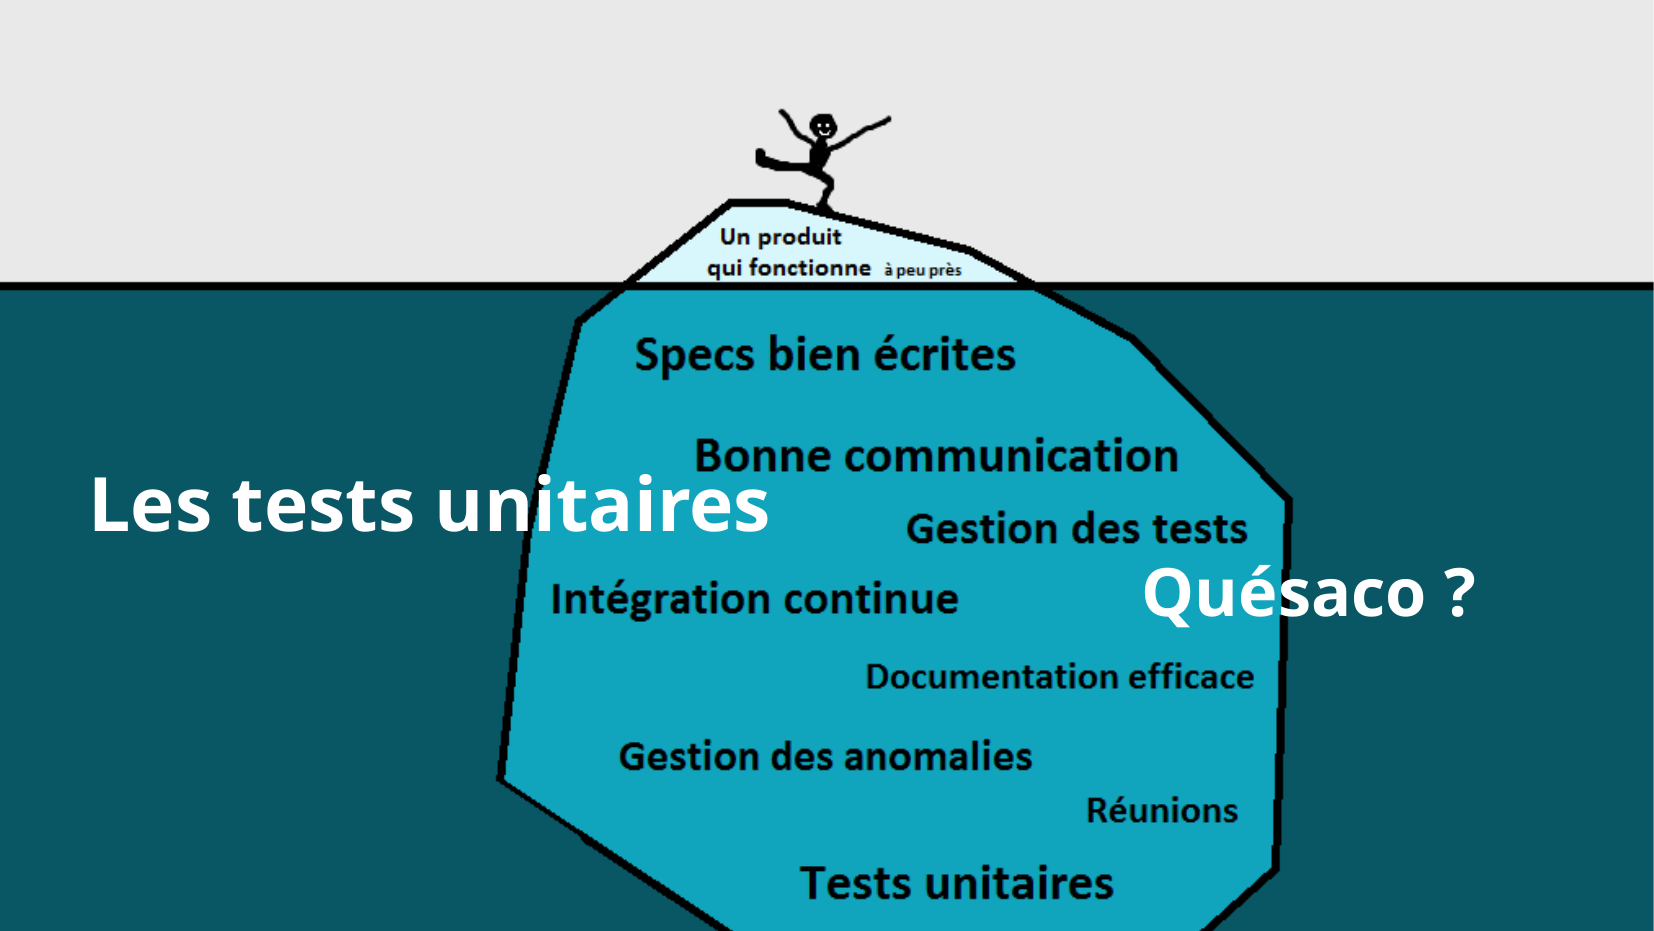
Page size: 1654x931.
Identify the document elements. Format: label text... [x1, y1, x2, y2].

title Les tests unitaires [88, 413, 1506, 591]
picture [0, 0, 1654, 931]
subtitle Quésaco ? [59, 531, 1477, 650]
